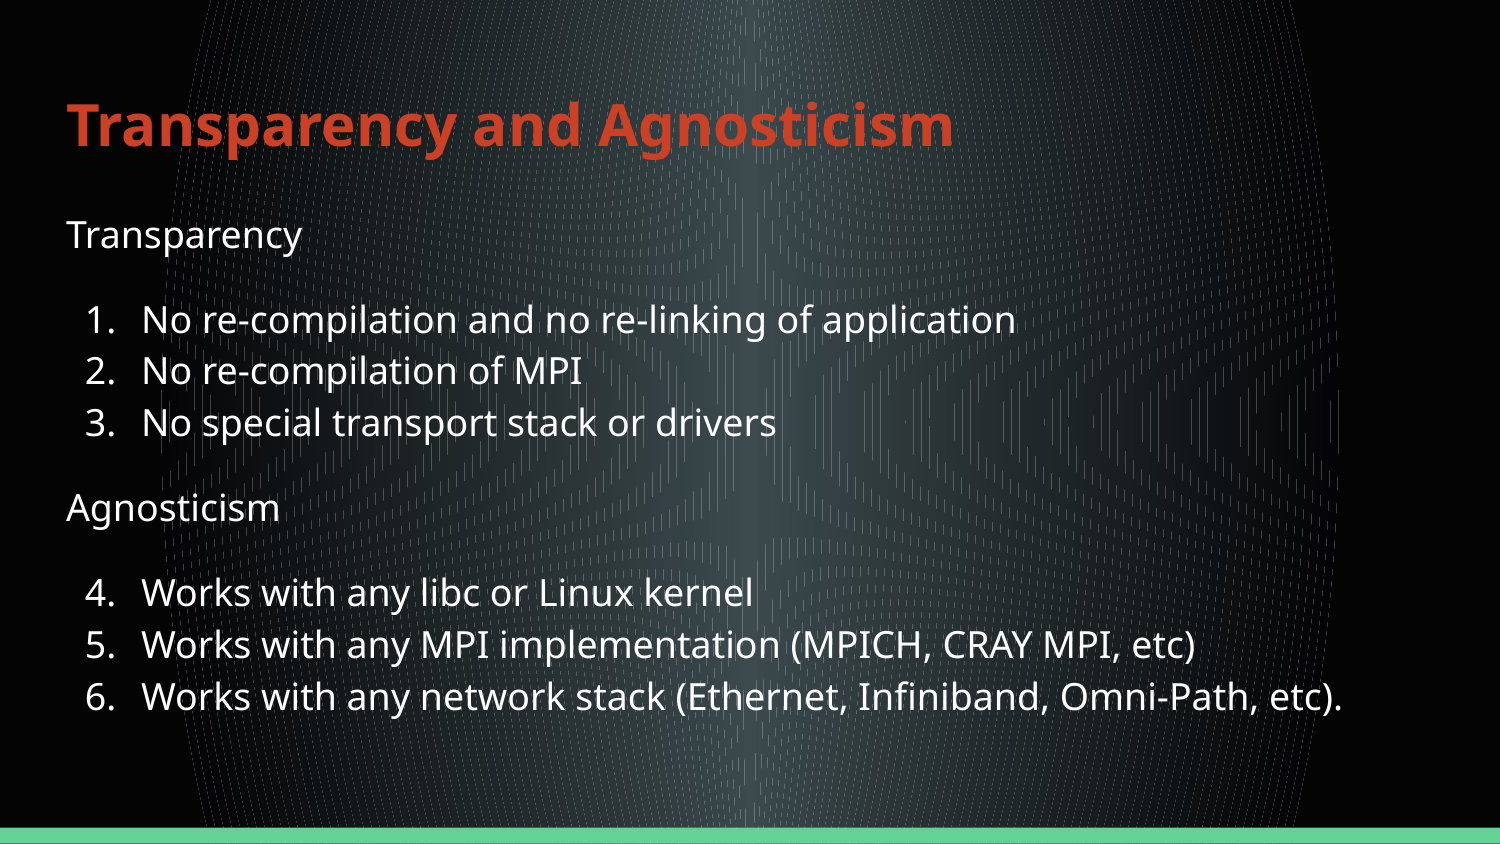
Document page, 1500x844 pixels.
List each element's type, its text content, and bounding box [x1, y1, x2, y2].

title Transparency and Agnosticism [51, 72, 1449, 167]
list Transparency No re-compilation and no re-linking of application No re-compilation of MPI No special transport stack or drivers Agnosticism Works with any libc or Linux kernel Works with any MPI implementation (MPICH, CRAY MPI, etc) Works with any network stack (Ethernet, Infiniband, Omni-Path, etc). [51, 189, 1449, 771]
